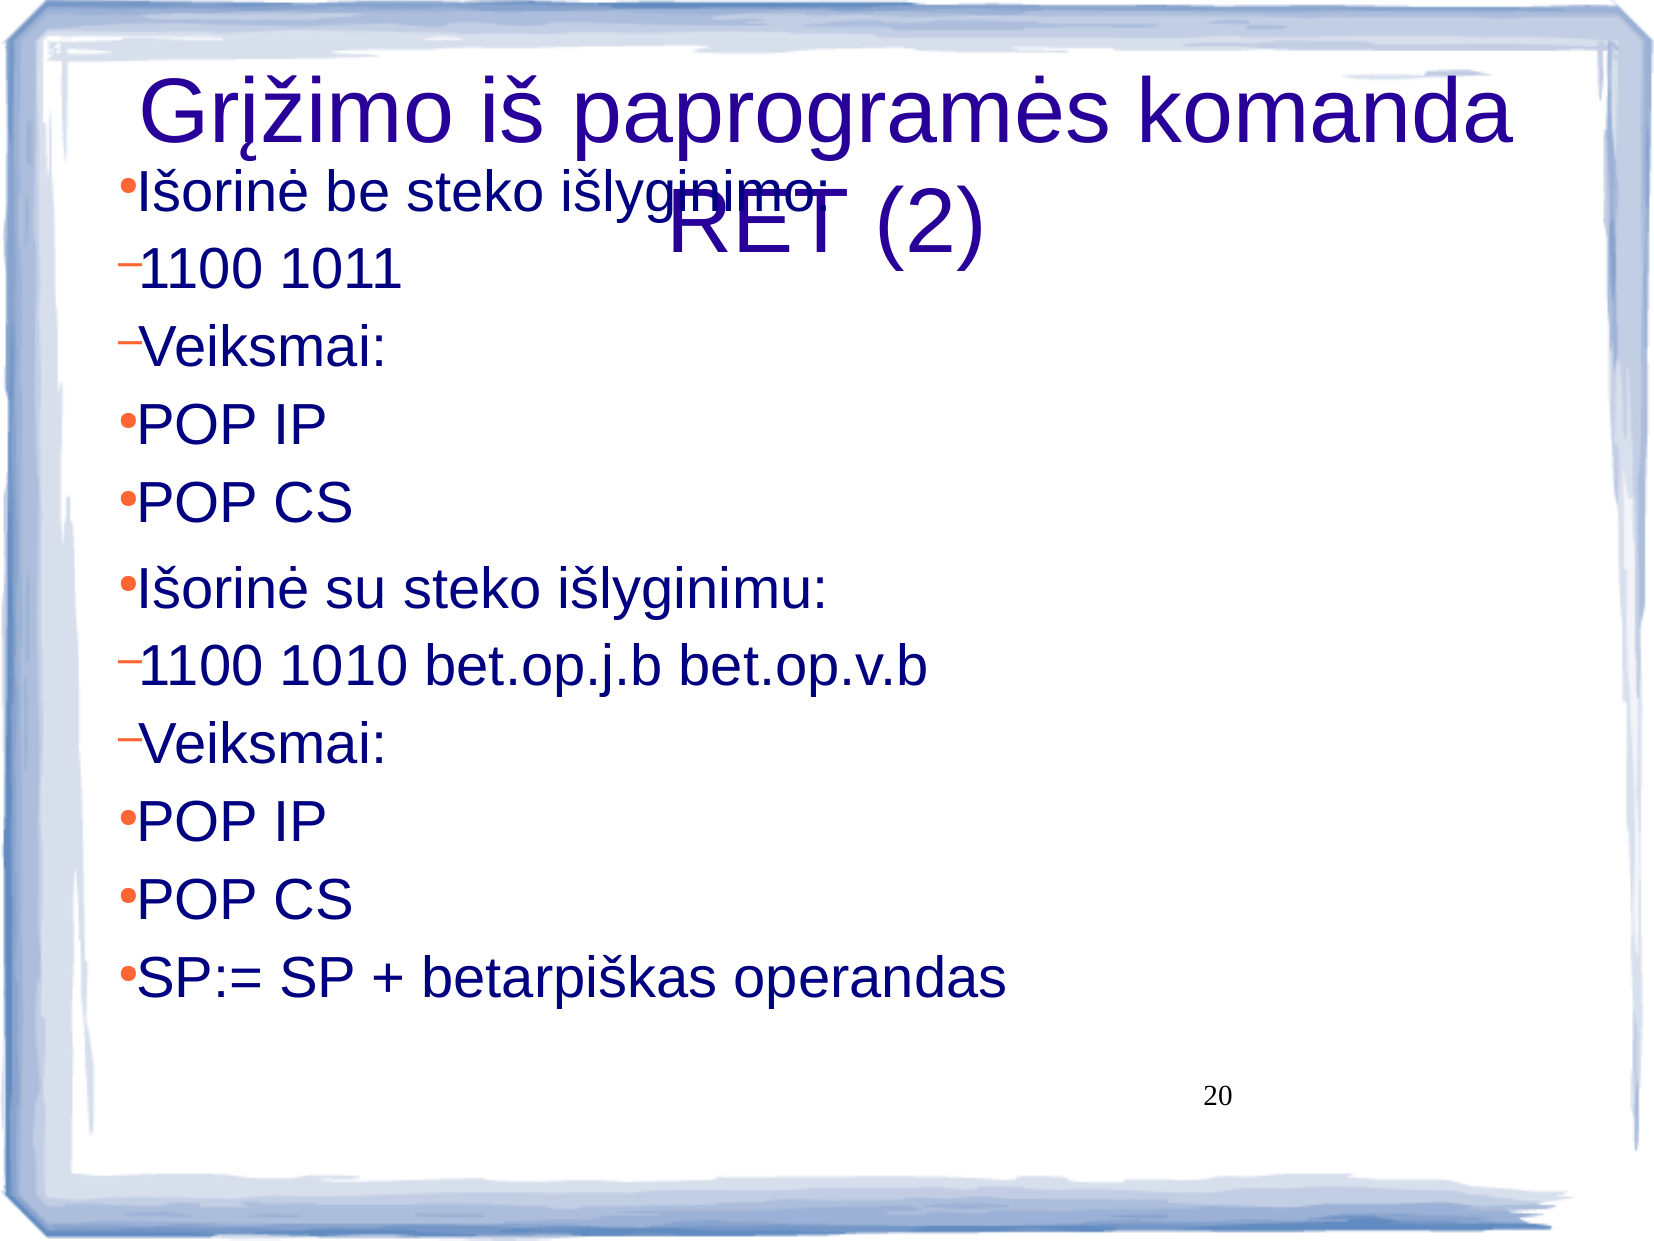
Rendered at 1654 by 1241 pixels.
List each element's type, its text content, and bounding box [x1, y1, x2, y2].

text_box [1203, 1076, 1589, 1163]
list Išorinė be steko išlyginimo: 1100 1011 Veiksmai: POP IP POP CS Išorinė su steko išlyginimu: 1100 1010 bet.op.j.b bet.op.v.b Veiksmai: POP IP POP CS SP:= SP + betarpiškas operandas [118, 152, 1571, 1018]
title Grįžimo iš paprogramės komanda RET (2) [82, 50, 1571, 256]
